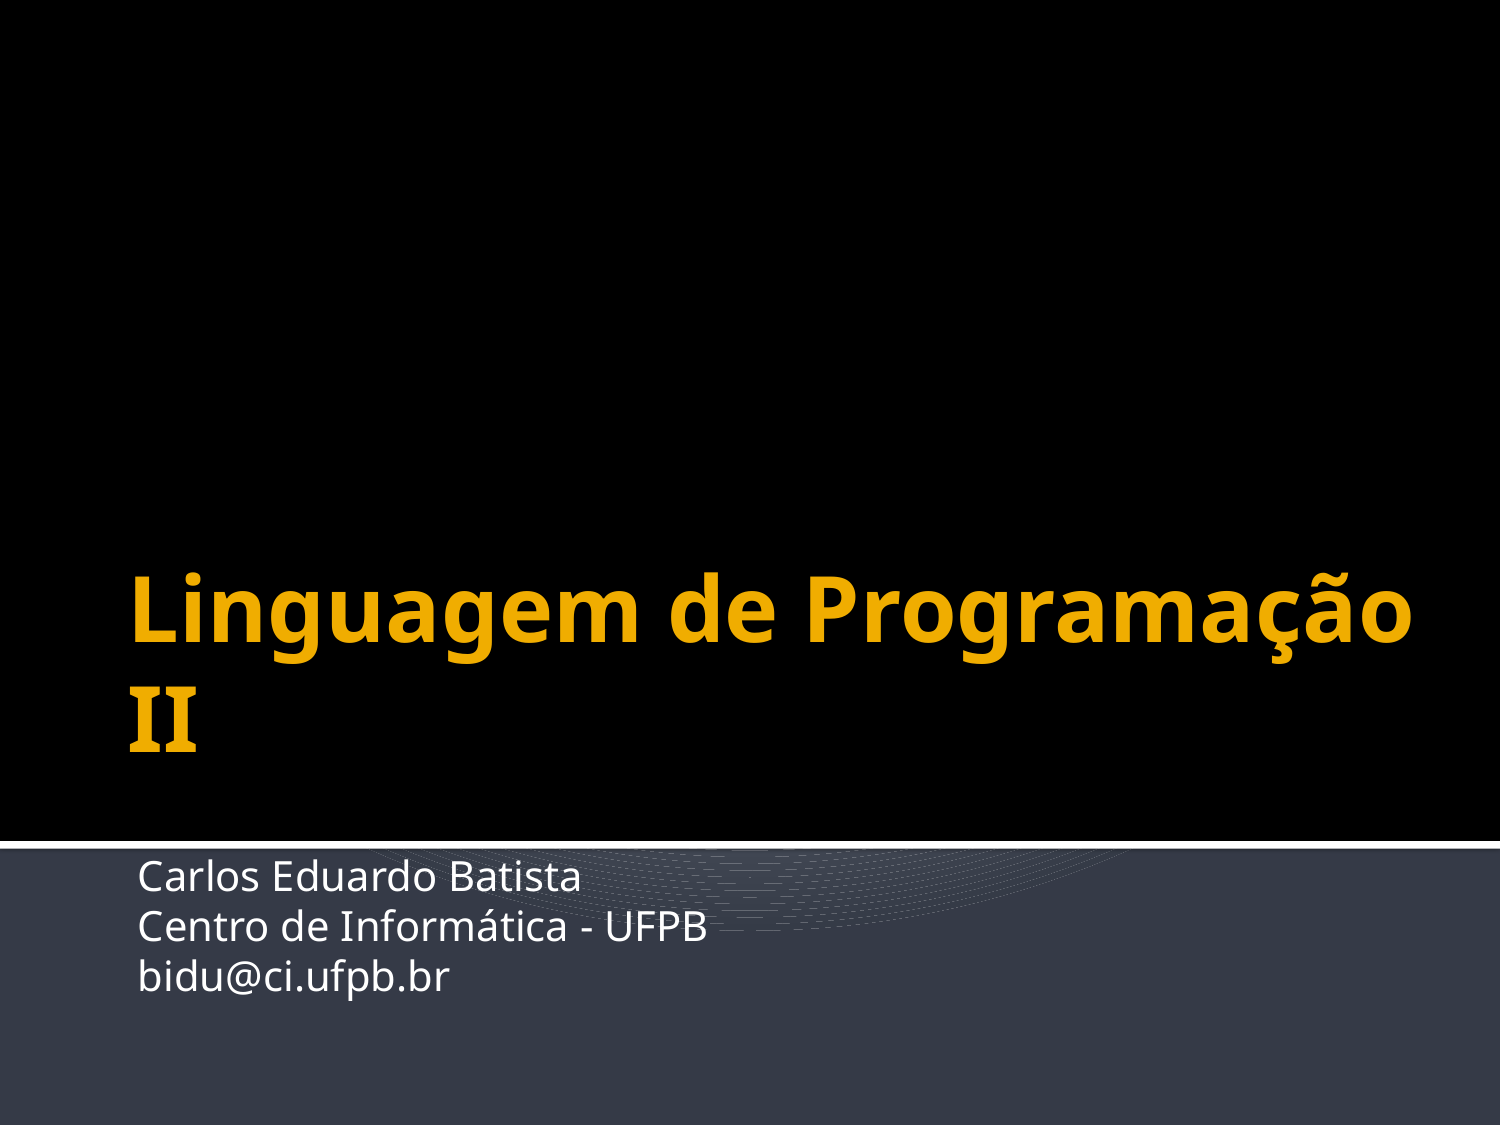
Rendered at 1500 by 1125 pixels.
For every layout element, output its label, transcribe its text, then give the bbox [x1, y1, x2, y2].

title Linguagem de Programação II [112, 550, 1438, 825]
subtitle Carlos Eduardo Batista Centro de Informática - UFPB bidu@ci.ufpb.br [118, 604, 1394, 1000]
